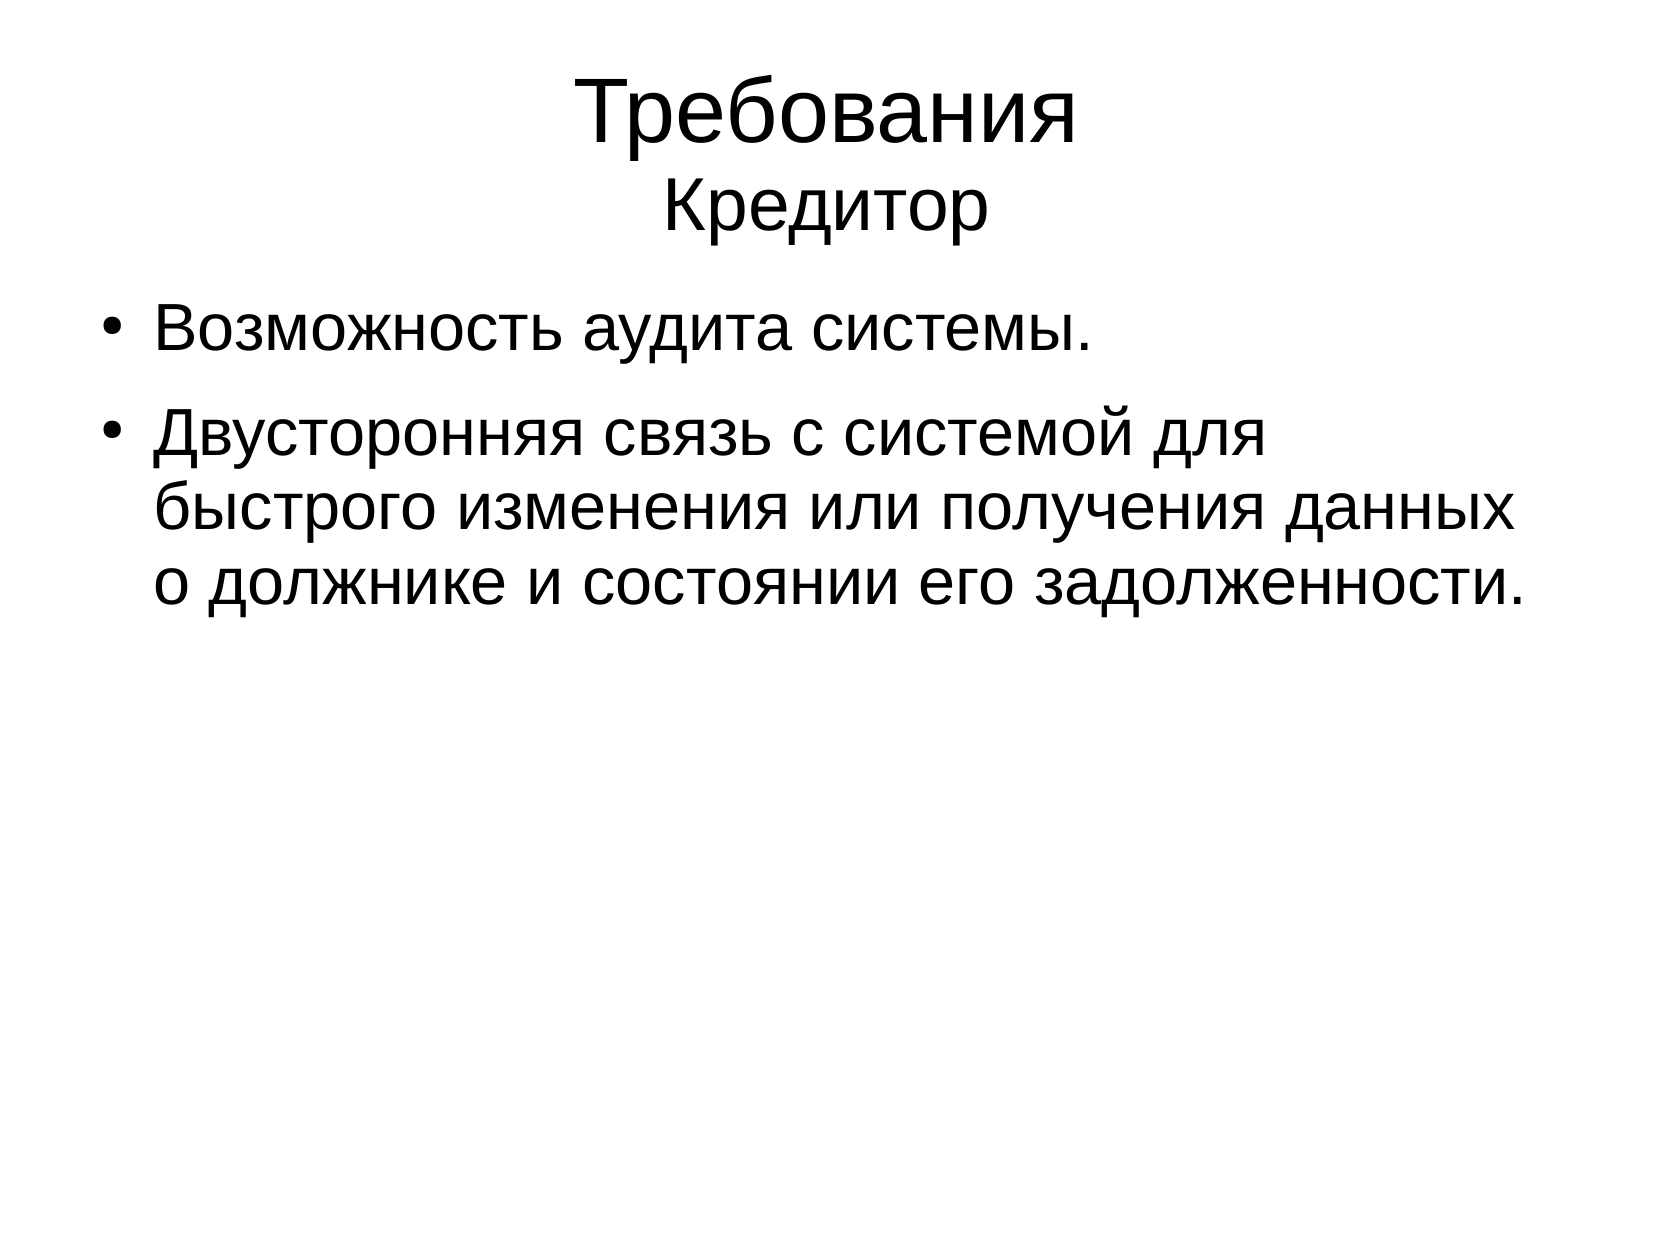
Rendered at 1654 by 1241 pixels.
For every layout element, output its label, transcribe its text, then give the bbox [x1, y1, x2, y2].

list Возможность аудита системы. Двусторонняя связь с системой для быстрого изменения или получения данных о должнике и состоянии его задолженности. [82, 290, 1571, 1010]
title Требования Кредитор [82, 49, 1571, 257]
